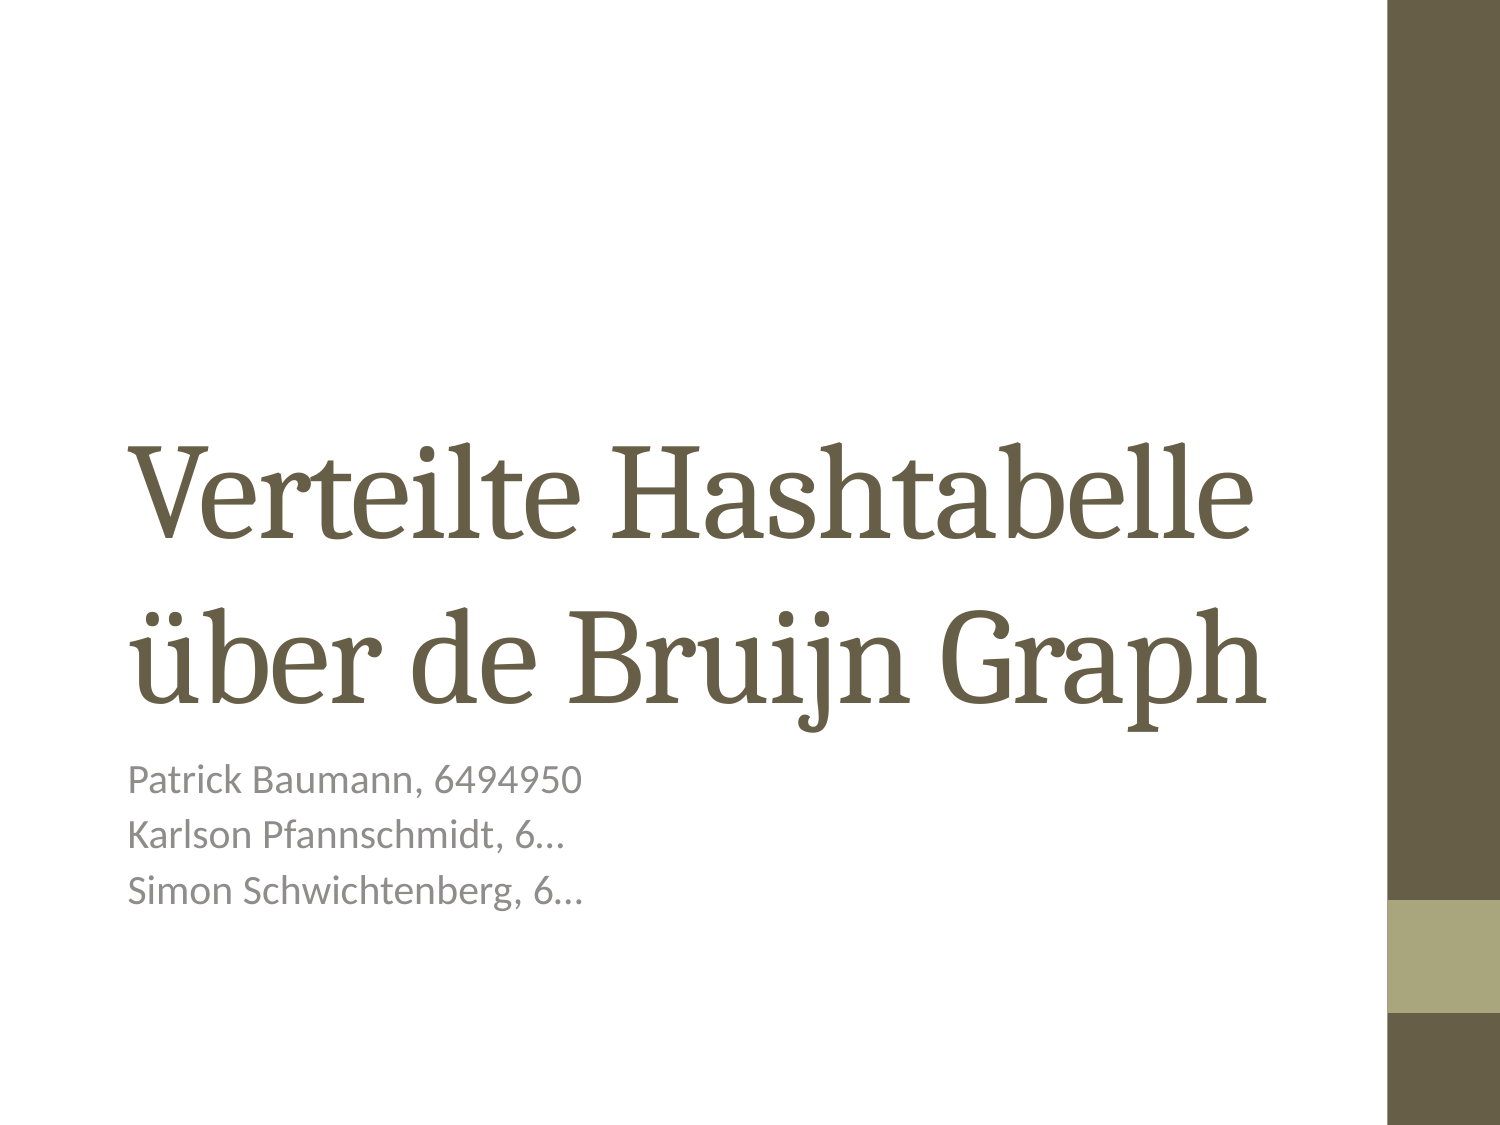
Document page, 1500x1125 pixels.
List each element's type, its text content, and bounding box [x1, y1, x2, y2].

title Verteilte Hashtabelle über de Bruijn Graph [112, 312, 1351, 739]
subtitle Patrick Baumann, 6494950 Karlson Pfannschmidt, 6… Simon Schwichtenberg, 6… [112, 750, 1294, 925]
